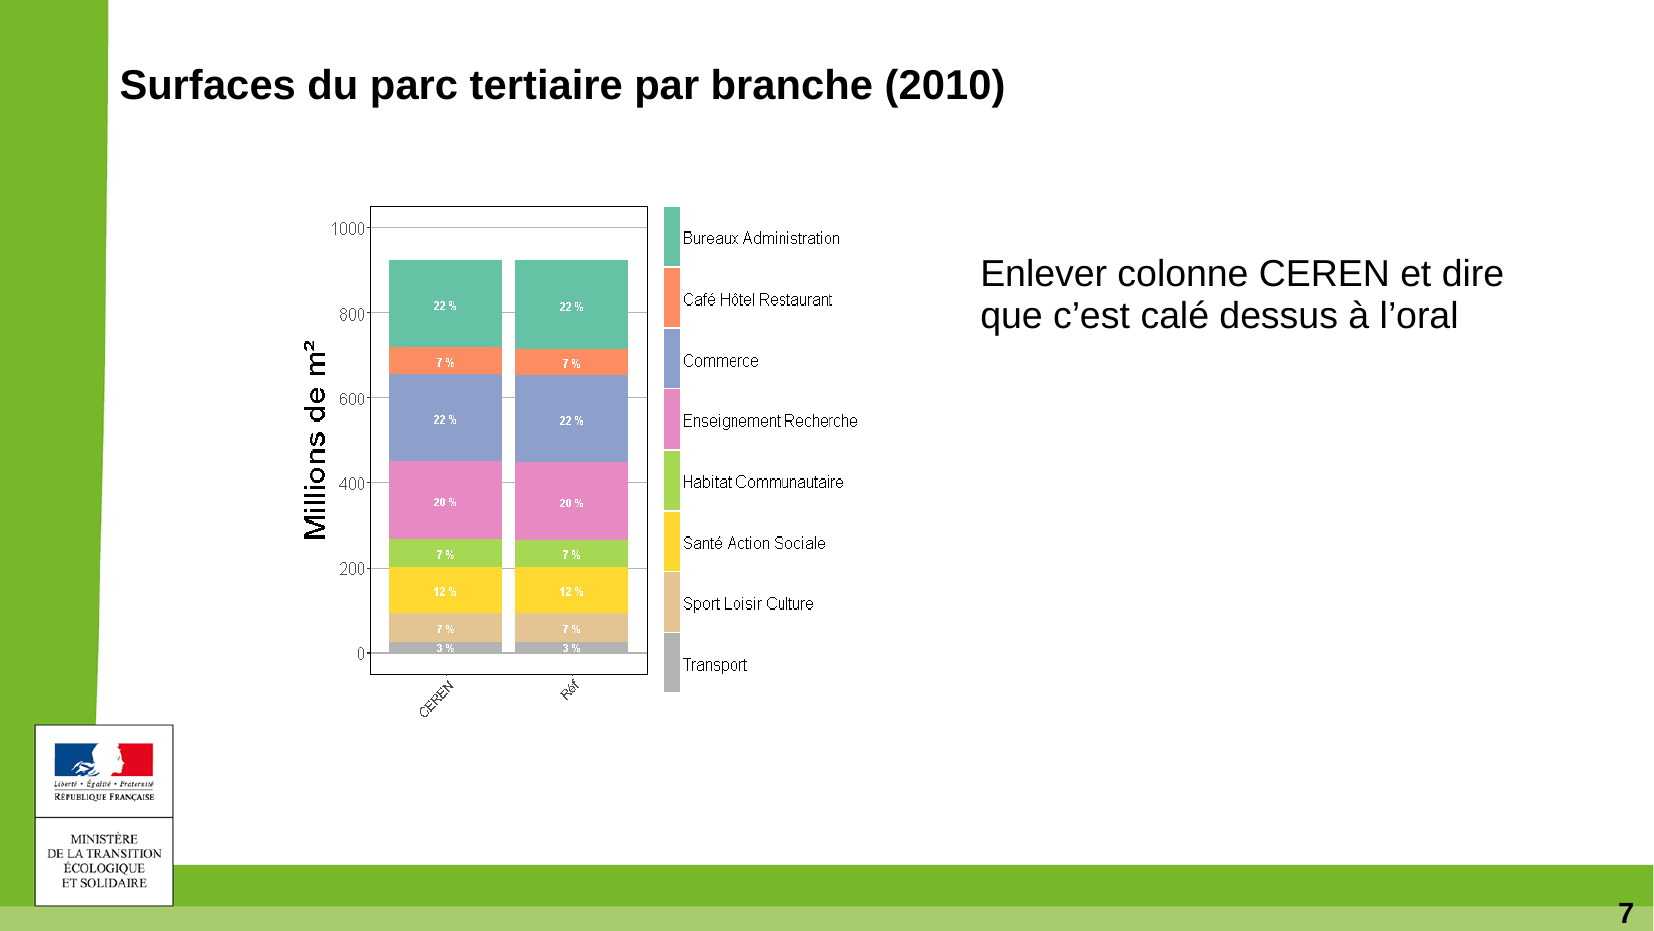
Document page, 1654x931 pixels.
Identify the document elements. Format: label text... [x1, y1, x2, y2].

picture [0, 0, 1654, 931]
list [186, 123, 1517, 837]
text_box Enlever colonne CEREN et dire que c’est calé dessus à l’oral [965, 245, 1543, 345]
title Surfaces du parc tertiaire par branche (2010) [119, 25, 1608, 145]
